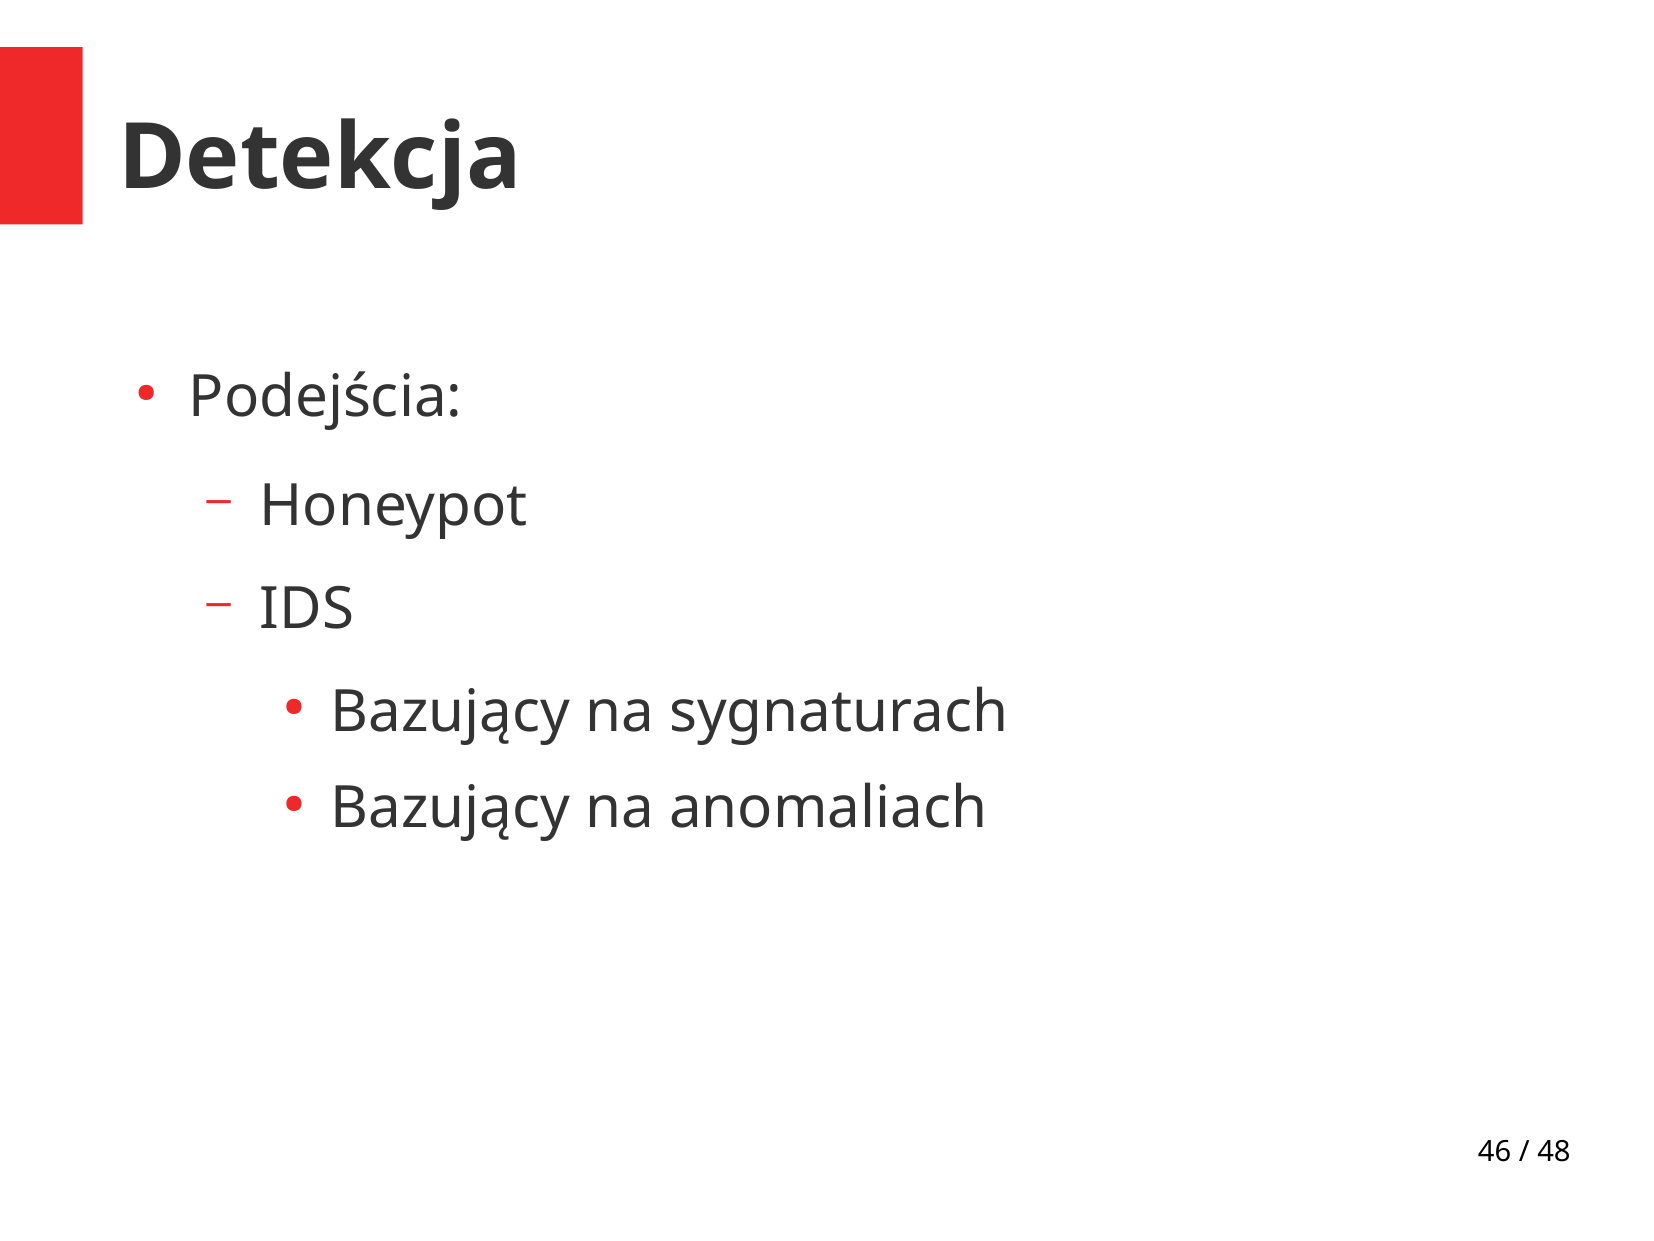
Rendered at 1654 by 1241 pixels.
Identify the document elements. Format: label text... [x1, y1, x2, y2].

title Detekcja [118, 49, 1571, 257]
list Podejścia: Honeypot IDS Bazujący na sygnaturach Bazujący na anomaliach [118, 354, 1536, 1074]
